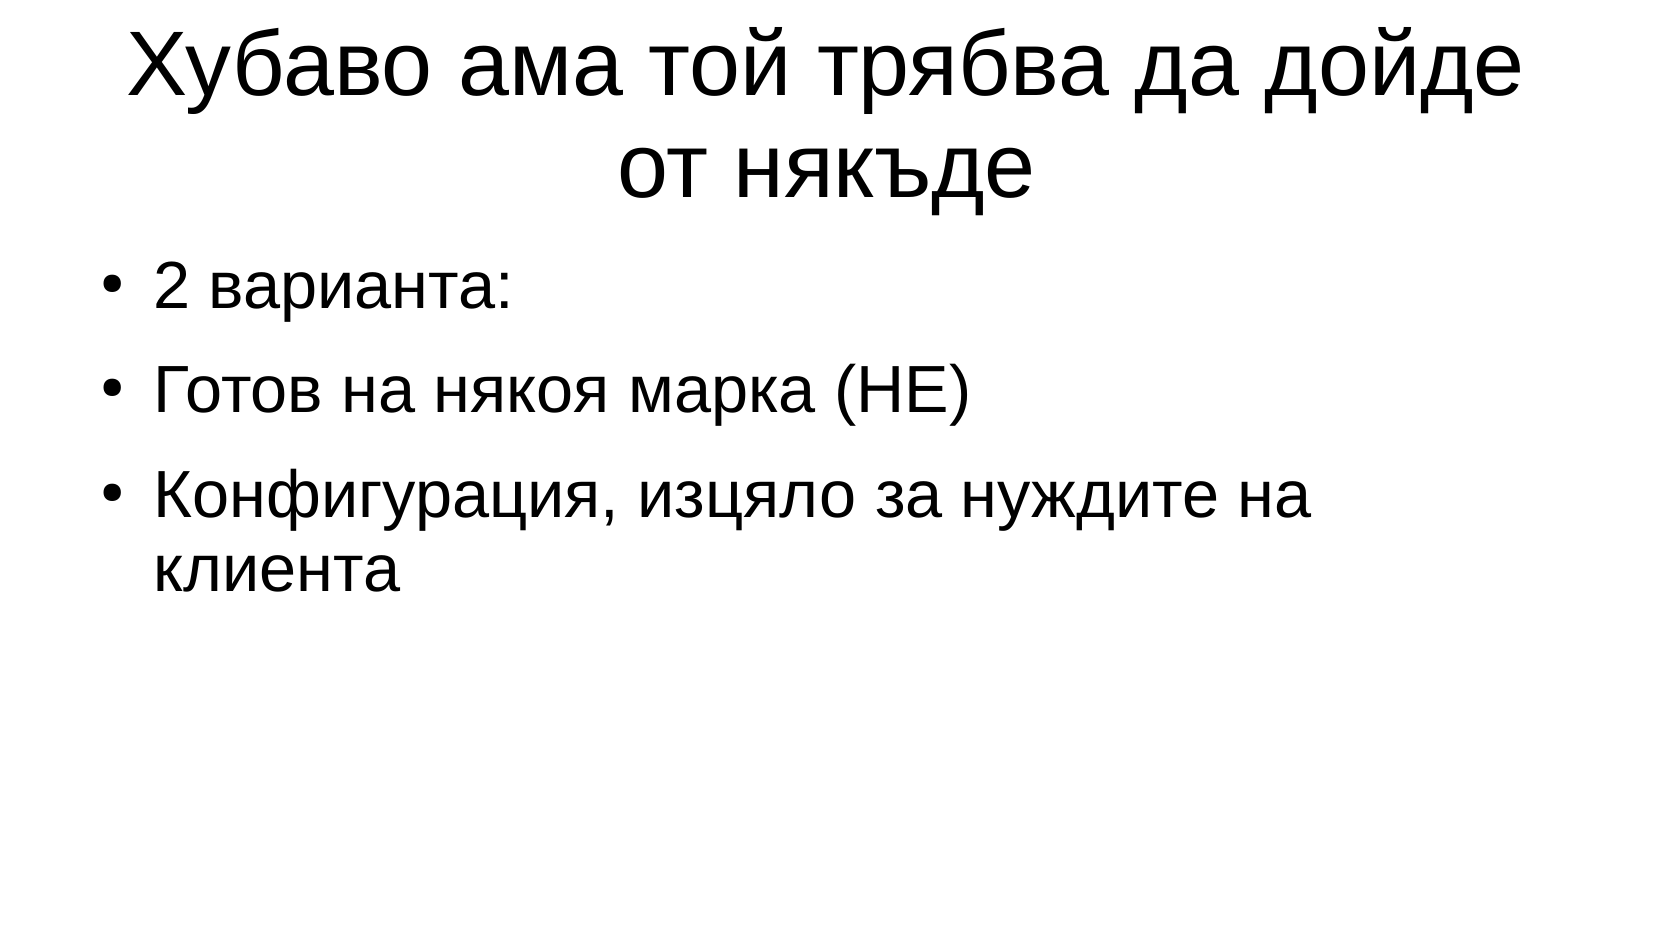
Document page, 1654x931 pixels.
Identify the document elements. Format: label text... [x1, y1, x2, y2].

title Хубаво ама той трябва да дойде от някъде [82, 12, 1571, 218]
list 2 варианта: Готов на някоя марка (НЕ) Конфигурация, изцяло за нуждите на клиента [82, 248, 1571, 788]
